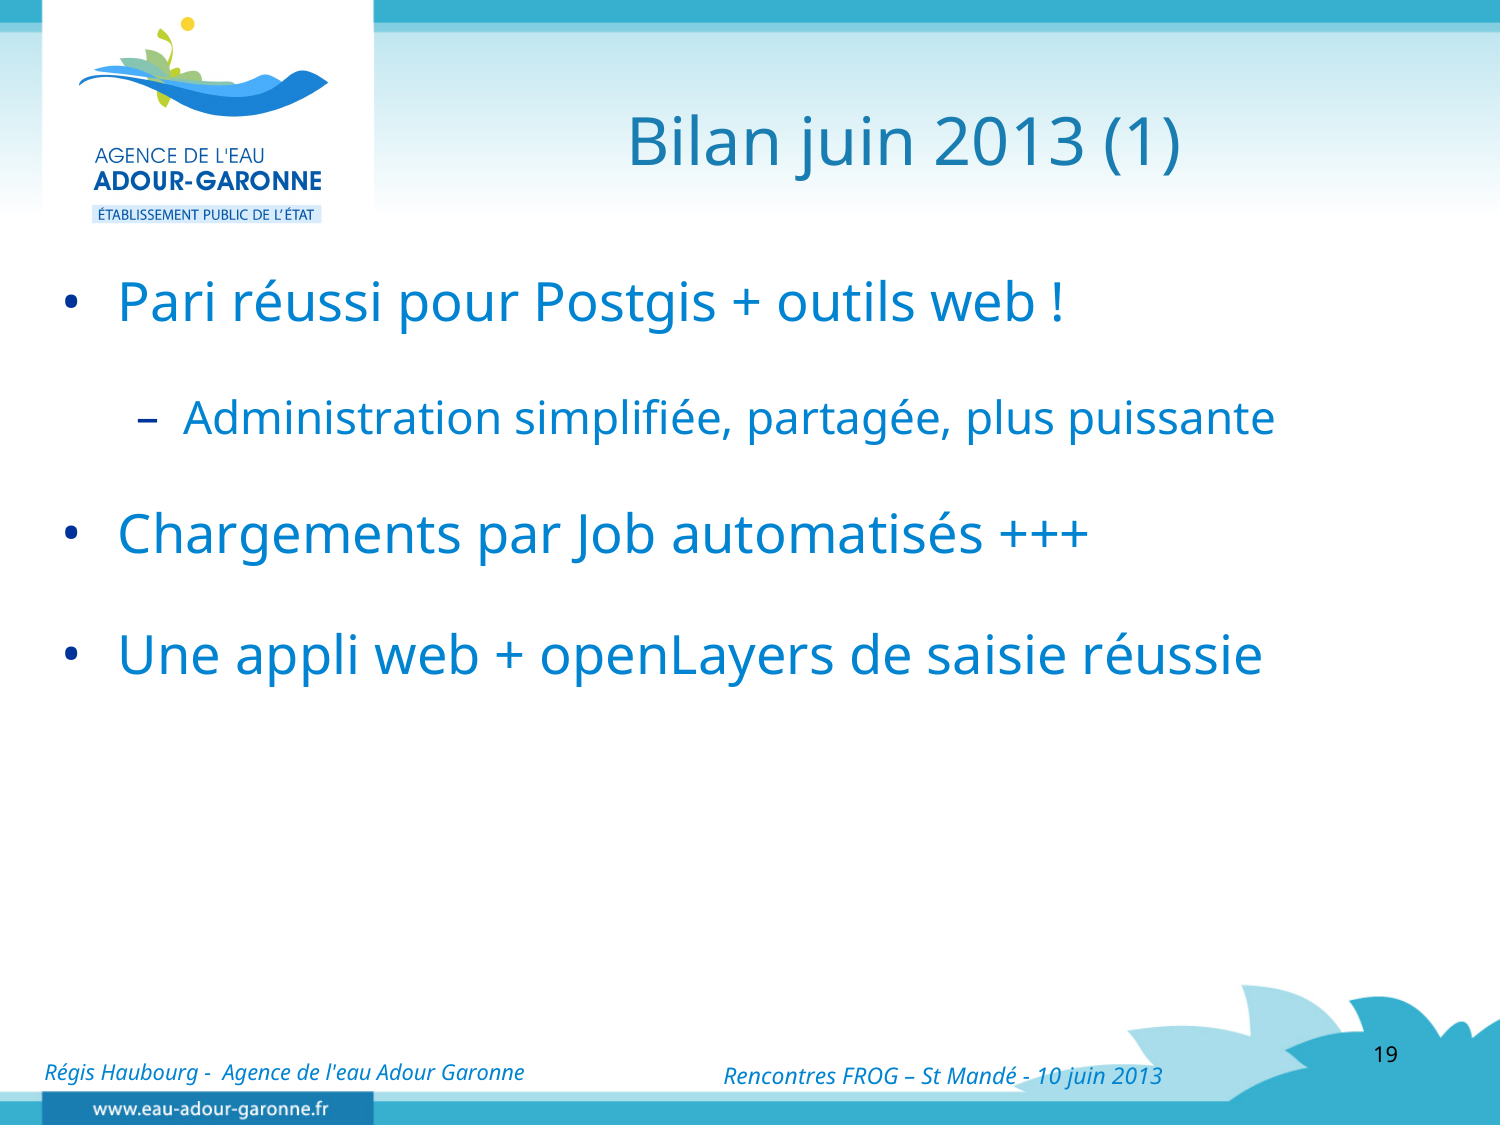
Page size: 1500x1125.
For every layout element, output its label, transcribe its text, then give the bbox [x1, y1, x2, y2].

picture [0, 0, 1500, 1125]
list Pari réussi pour Postgis + outils web ! Administration simplifiée, partagée, plus puissante Chargements par Job automatisés +++ Une appli web + openLayers de saisie réussie [46, 259, 1465, 928]
title Bilan juin 2013 (1) [383, 45, 1426, 233]
